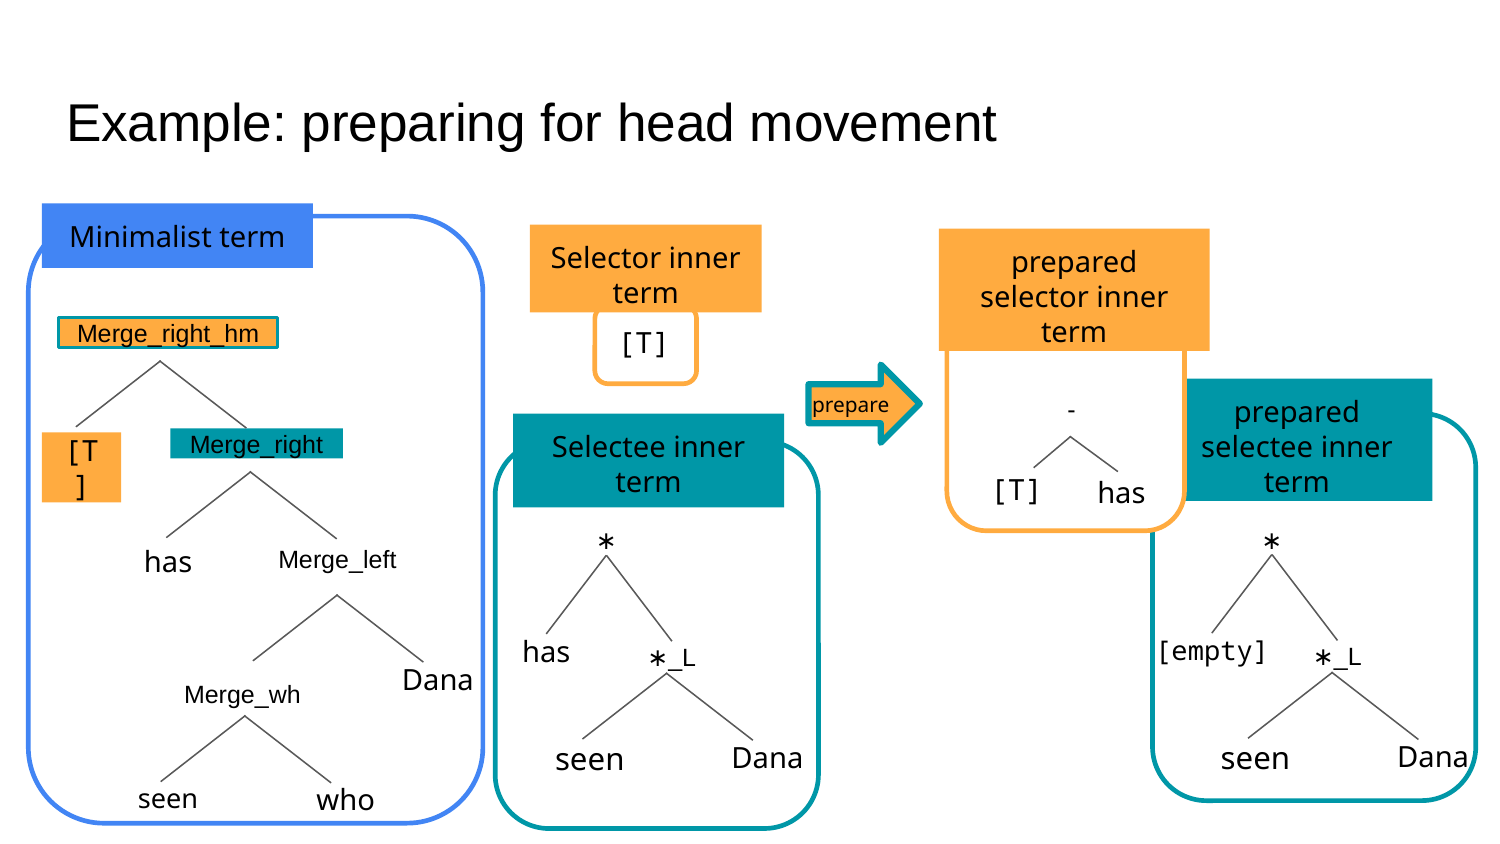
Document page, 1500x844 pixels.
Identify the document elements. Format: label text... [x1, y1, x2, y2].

text_box Selector inner term [529, 224, 762, 313]
text_box [T] [573, 324, 715, 360]
text_box who [288, 781, 403, 817]
text_box [T] [968, 471, 1065, 507]
text_box [880, 432, 892, 443]
text_box ∗ [525, 525, 688, 556]
text_box prepare [797, 376, 909, 432]
text_box Minimalist term [41, 203, 313, 268]
text_box has [97, 543, 239, 579]
text_box Dana [1376, 738, 1491, 774]
text_box Merge_left [256, 543, 419, 574]
text_box Dana [710, 738, 825, 774]
text_box [909, 392, 920, 415]
title Example: preparing for head movement [51, 72, 1449, 167]
text_box has [472, 633, 621, 669]
text_box seen [97, 781, 239, 815]
text_box [946, 351, 1185, 531]
text_box has [1050, 474, 1193, 510]
text_box [594, 360, 697, 384]
text_box seen [519, 738, 661, 777]
text_box Merge_right_hm [58, 317, 278, 348]
text_box [T] [41, 432, 122, 503]
text_box prepared selector inner term [938, 228, 1210, 351]
text_box Selectee inner term [513, 413, 785, 508]
text_box - [990, 393, 1153, 424]
text_box seen [1184, 738, 1326, 776]
text_box [880, 364, 893, 376]
text_box Merge_wh [156, 678, 329, 709]
text_box ∗ [1190, 524, 1354, 555]
text_box Merge_right [170, 428, 343, 459]
text_box prepared selectee inner term [1185, 378, 1433, 501]
text_box [empty] [1138, 633, 1286, 666]
text_box ∗_L [1256, 640, 1419, 671]
text_box [594, 313, 697, 324]
text_box Dana [380, 660, 492, 696]
text_box ∗_L [590, 641, 753, 672]
